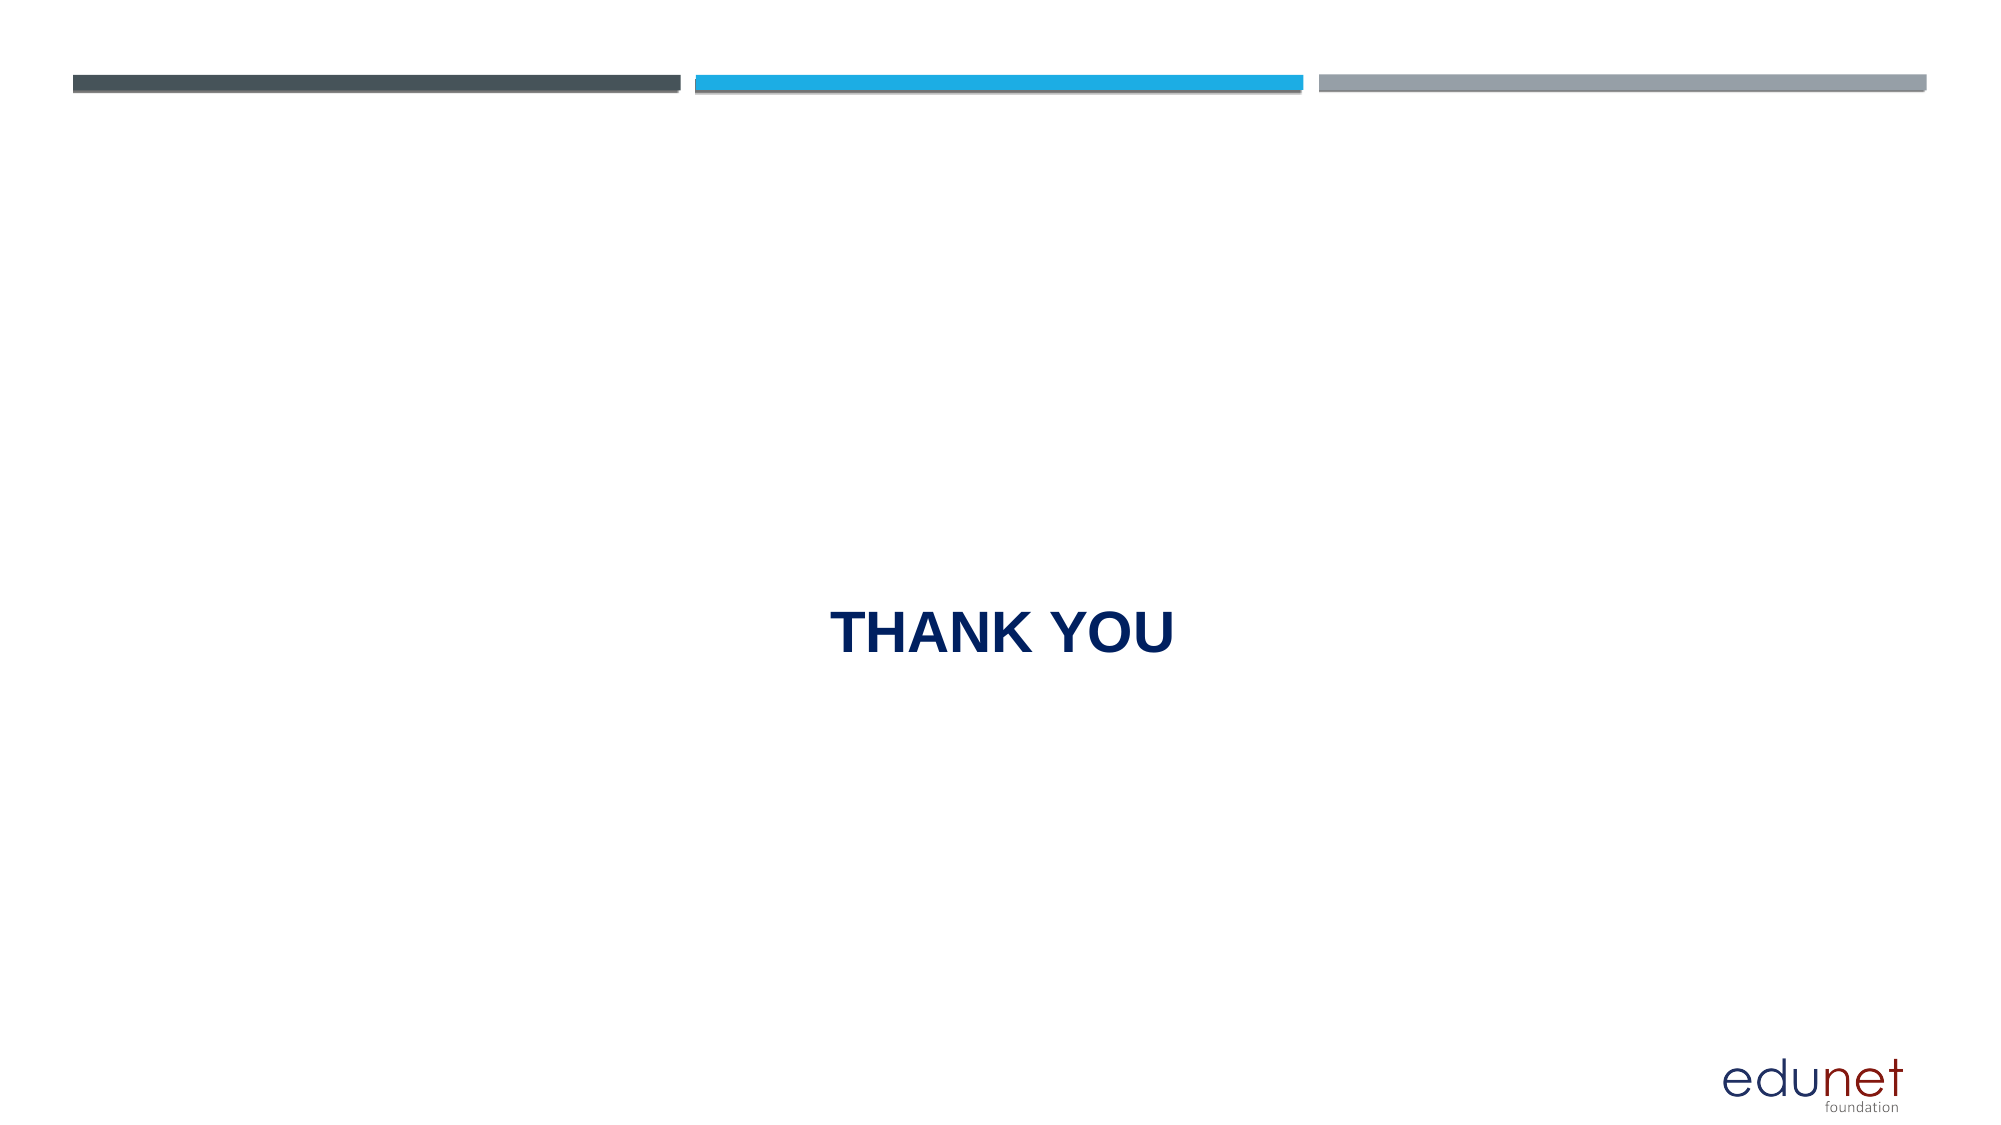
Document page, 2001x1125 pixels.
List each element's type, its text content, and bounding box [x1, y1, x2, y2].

title THANK YOU [240, 453, 1766, 672]
picture [1719, 1056, 1905, 1116]
